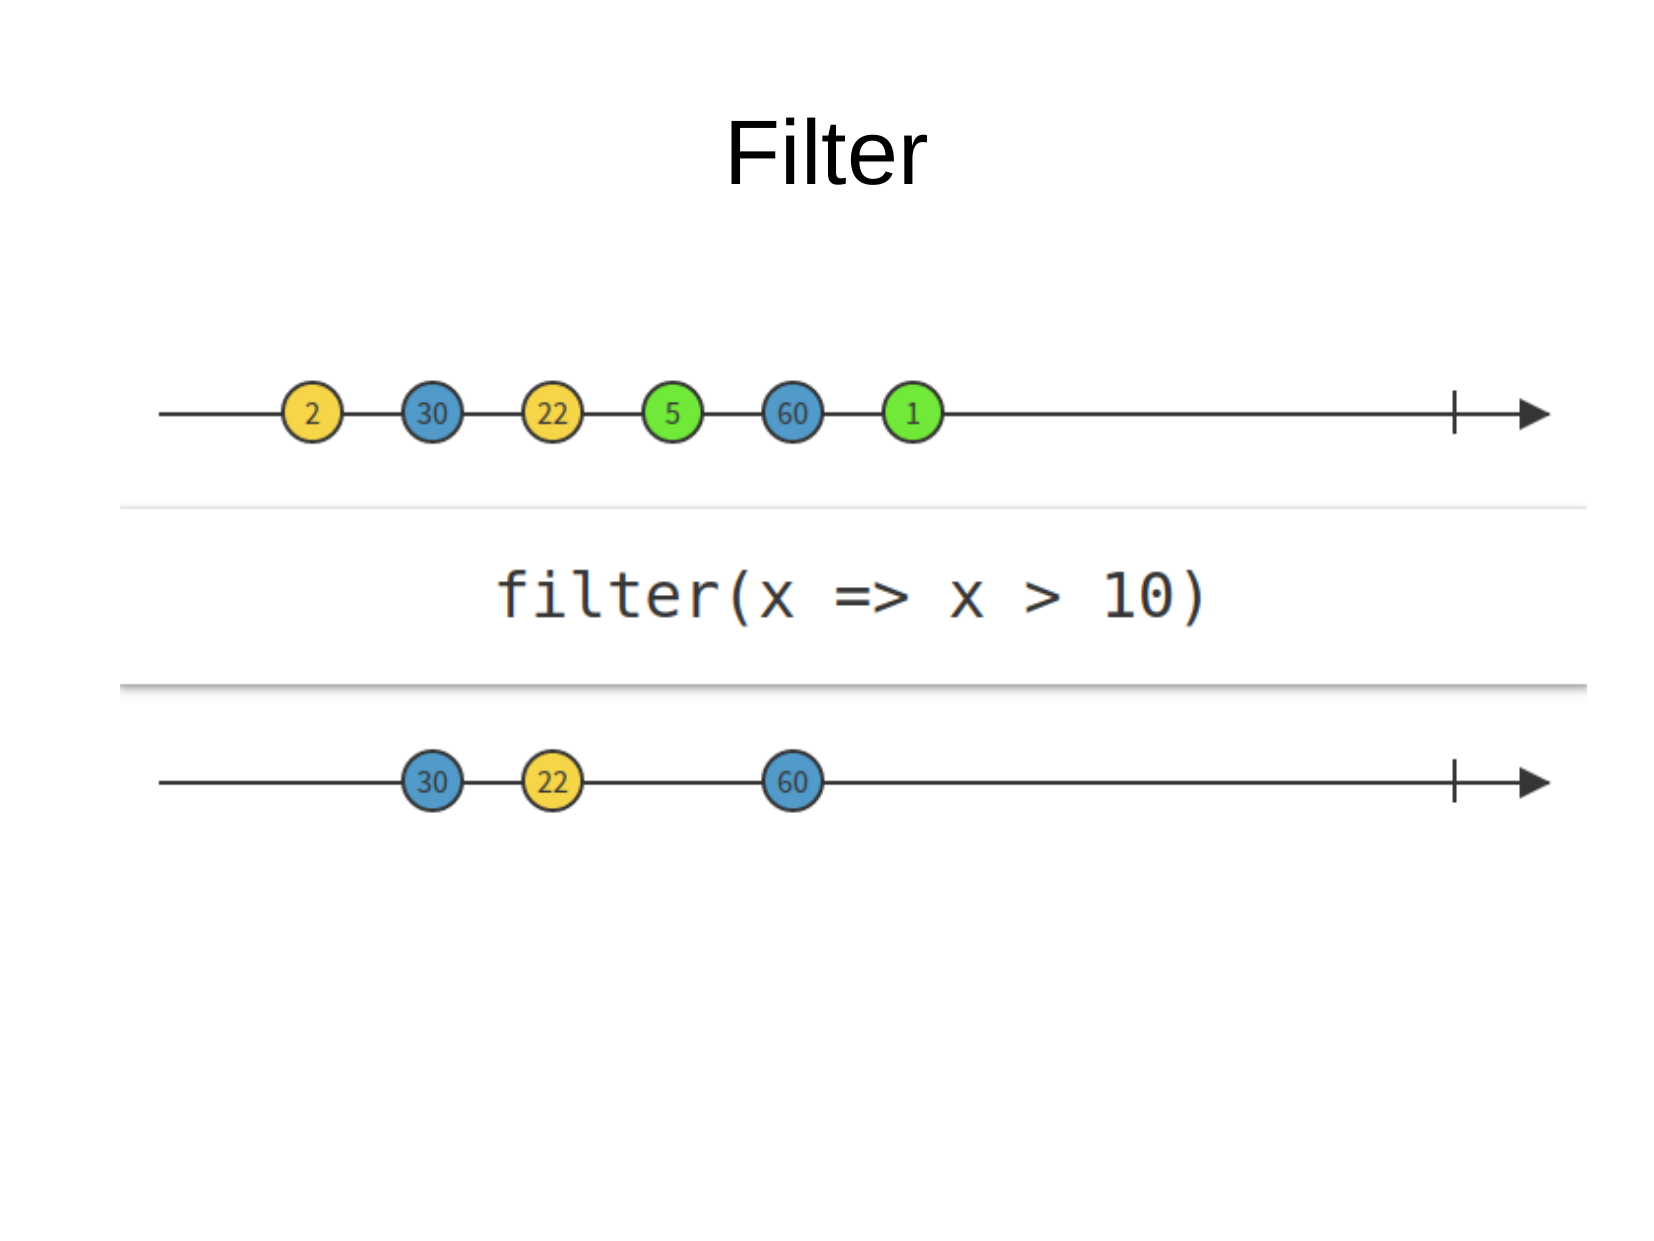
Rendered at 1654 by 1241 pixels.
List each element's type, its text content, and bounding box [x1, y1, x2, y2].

picture [120, 324, 1587, 871]
title Filter [82, 49, 1571, 257]
